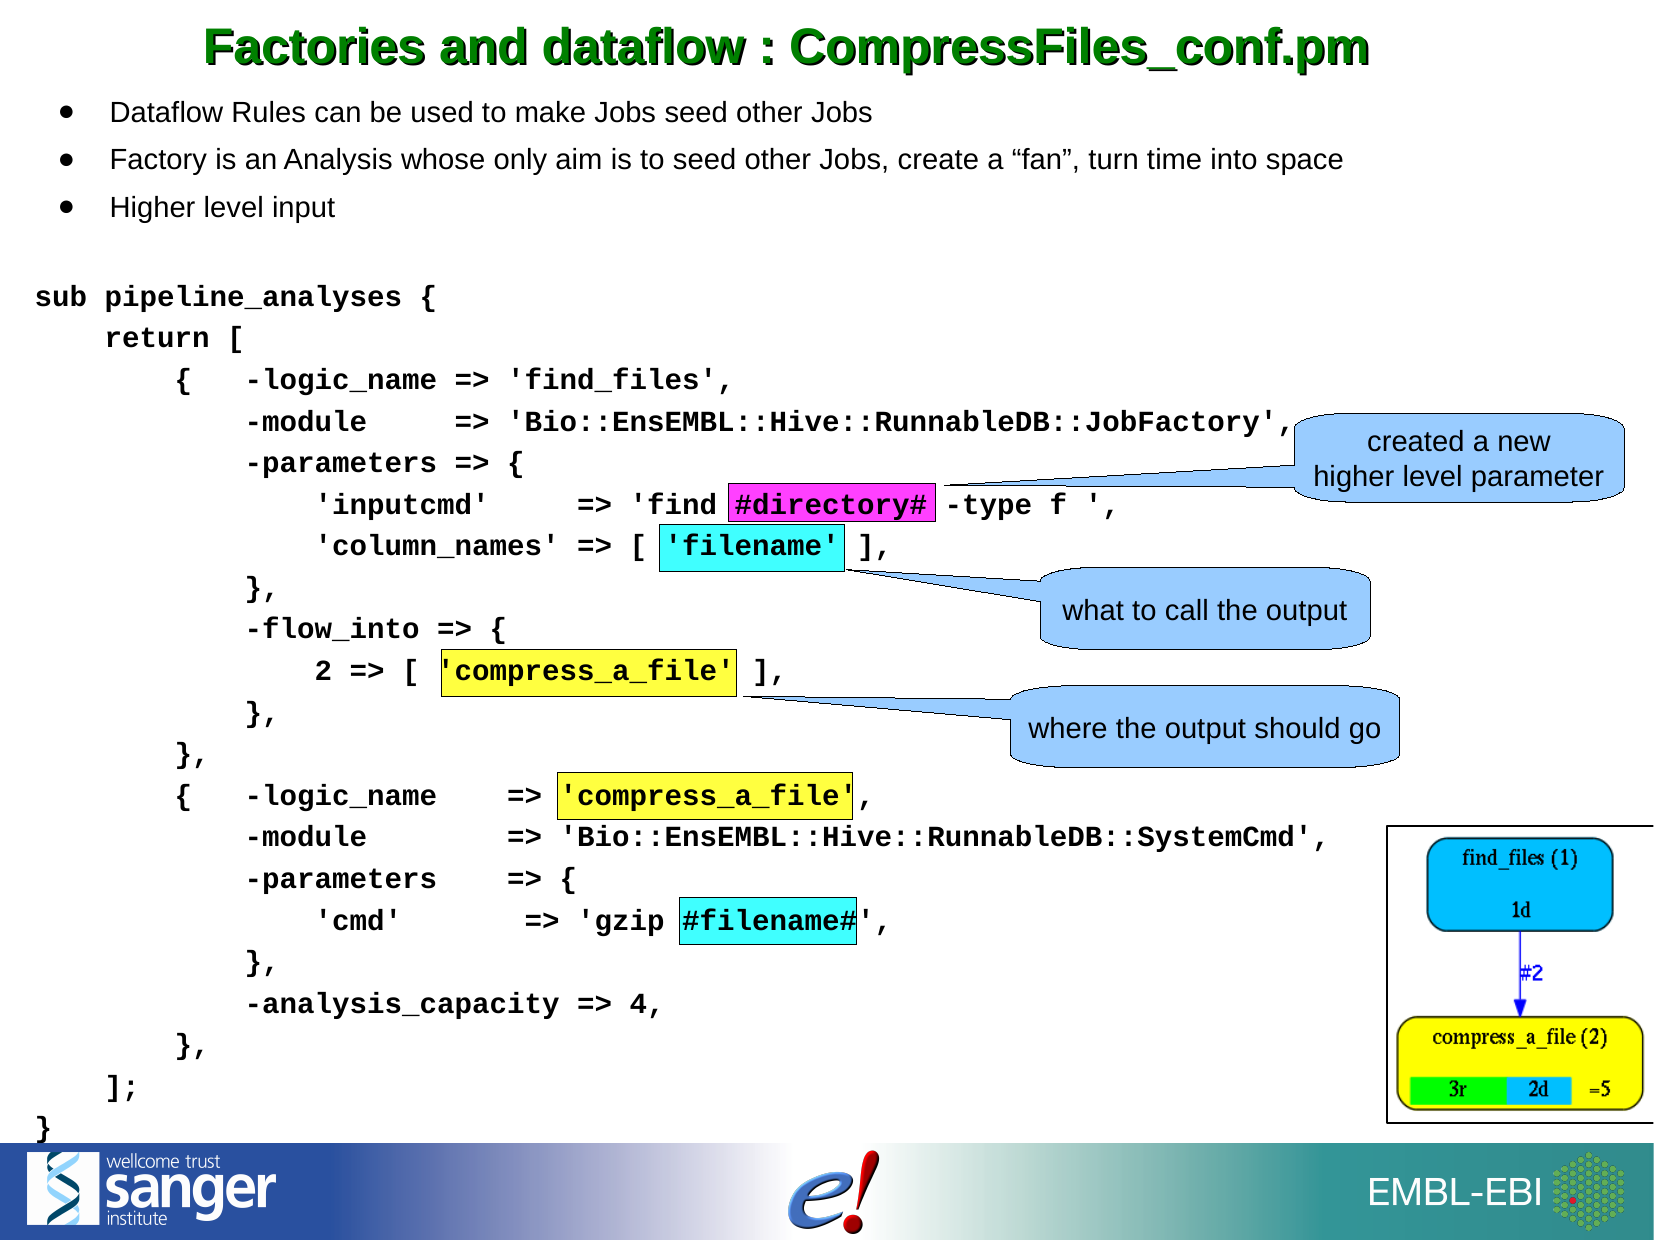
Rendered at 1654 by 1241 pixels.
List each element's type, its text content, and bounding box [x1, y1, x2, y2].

picture [0, 1143, 1654, 1240]
picture [1498, 826, 1654, 1123]
list Dataflow Rules can be used to make Jobs seed other Jobs Factory is an Analysis whose only aim is to seed other Jobs, create a “fan”, turn time into space Higher level input sub pipeline_analyses { return [ { -logic_name => 'find_files', -module => 'Bio::EnsEMBL::Hive::RunnableDB::JobFactory', -parameters => { 'inputcmd' => 'find #directory# -type f ', 'column_names' => [ 'filename' ], }, -flow_into => { 2 => [ 'compress_a_file' ], }, }, { -logic_name => 'compress_a_file', -module => 'Bio::EnsEMBL::Hive::RunnableDB::SystemCmd', -parameters => { 'cmd' => 'gzip #filename#', }, -analysis_capacity => 4, }, ]; } [19, 78, 1498, 1142]
title Factories and dataflow : CompressFiles_conf.pm [23, 7, 1512, 89]
text_box created a new higher level parameter [1498, 413, 1625, 503]
